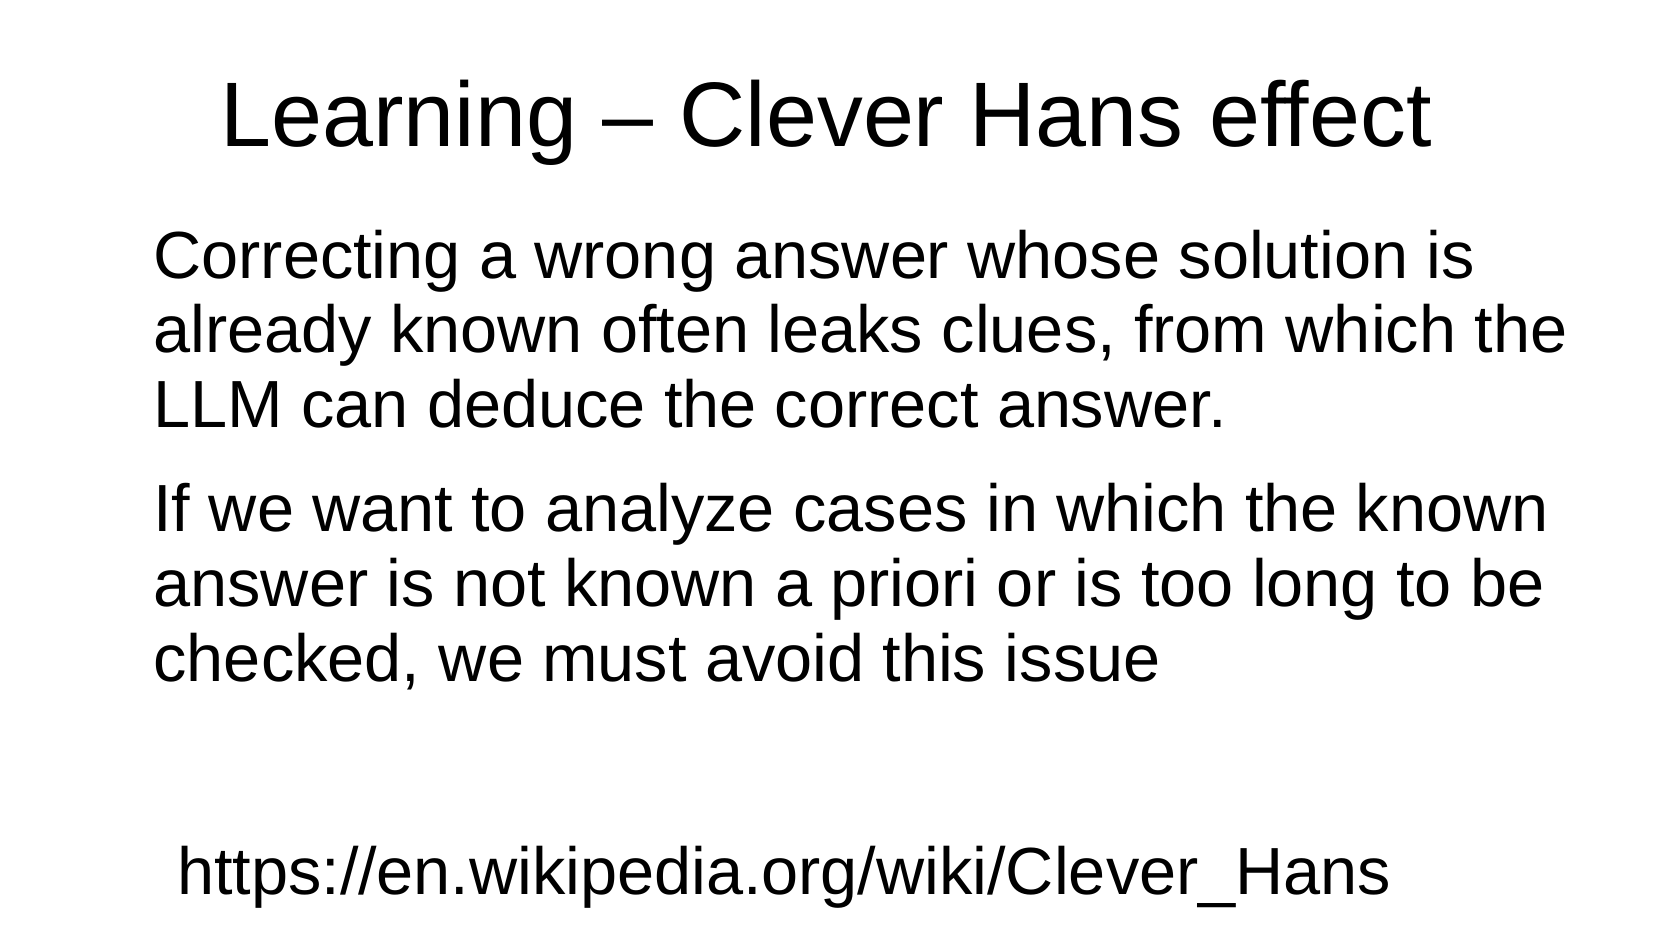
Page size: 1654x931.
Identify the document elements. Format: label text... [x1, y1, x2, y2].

list https://en.wikipedia.org/wiki/Clever_Hans [106, 833, 1595, 931]
title Learning – Clever Hans effect [82, 37, 1571, 193]
list Correcting a wrong answer whose solution is already known often leaks clues, from which the LLM can deduce the correct answer. If we want to analyze cases in which the known answer is not known a priori or is too long to be checked, we must avoid this issue [82, 217, 1571, 758]
